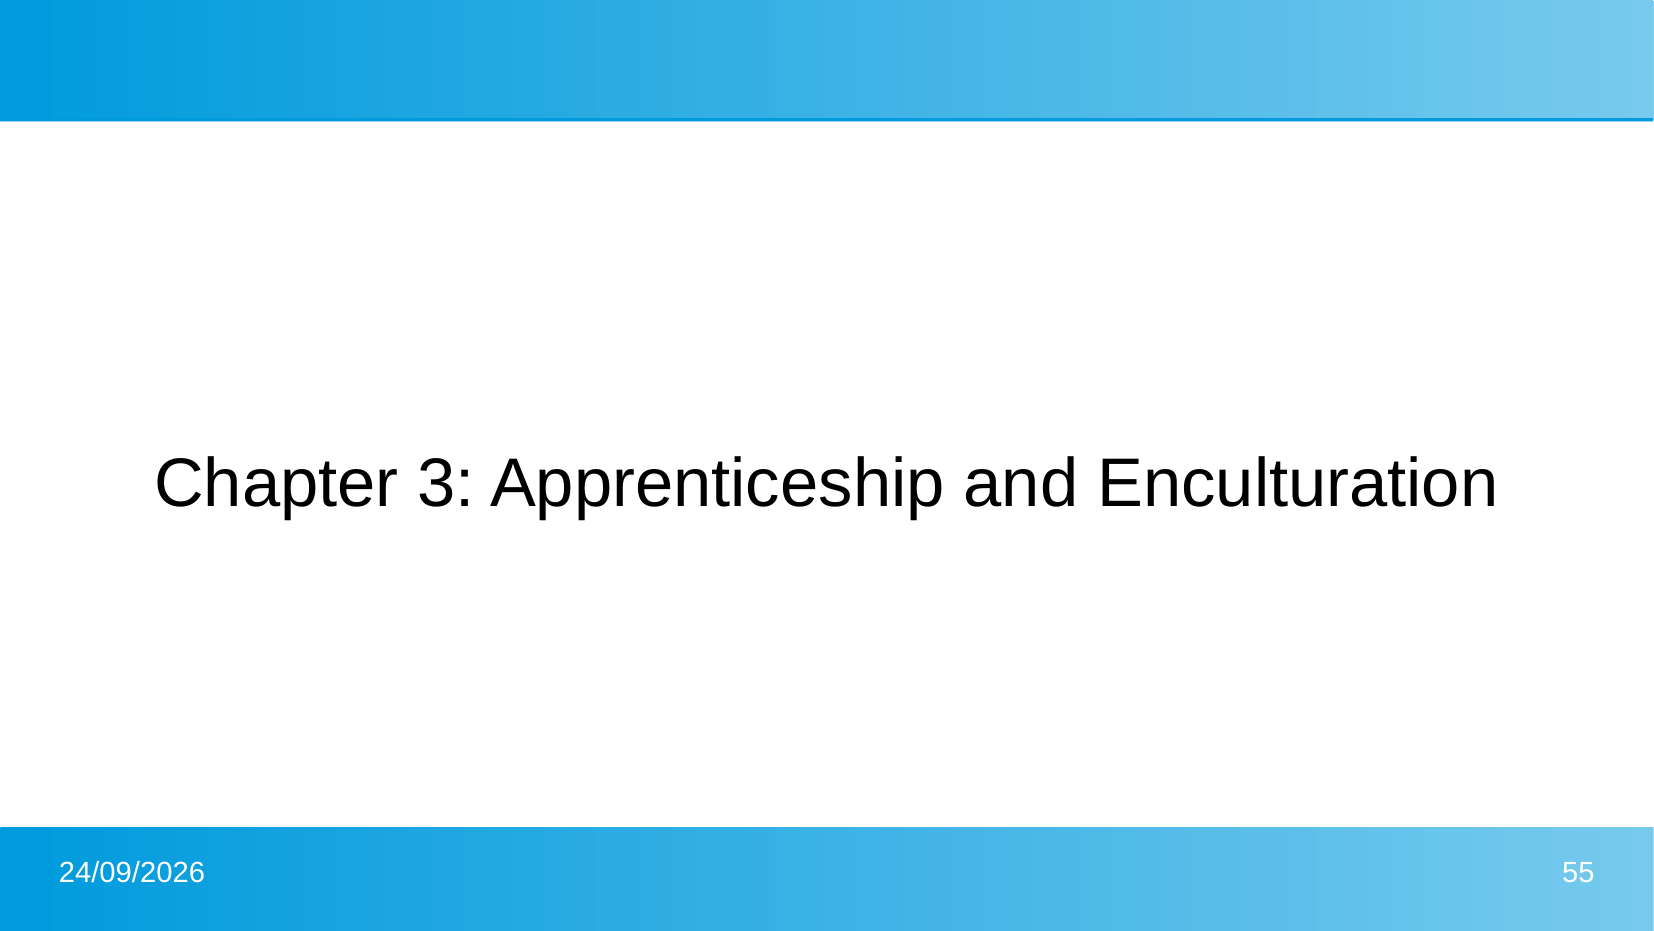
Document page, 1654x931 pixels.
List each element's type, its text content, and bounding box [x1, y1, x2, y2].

title Chapter 3: Apprenticeship and Enculturation [59, 442, 1595, 522]
